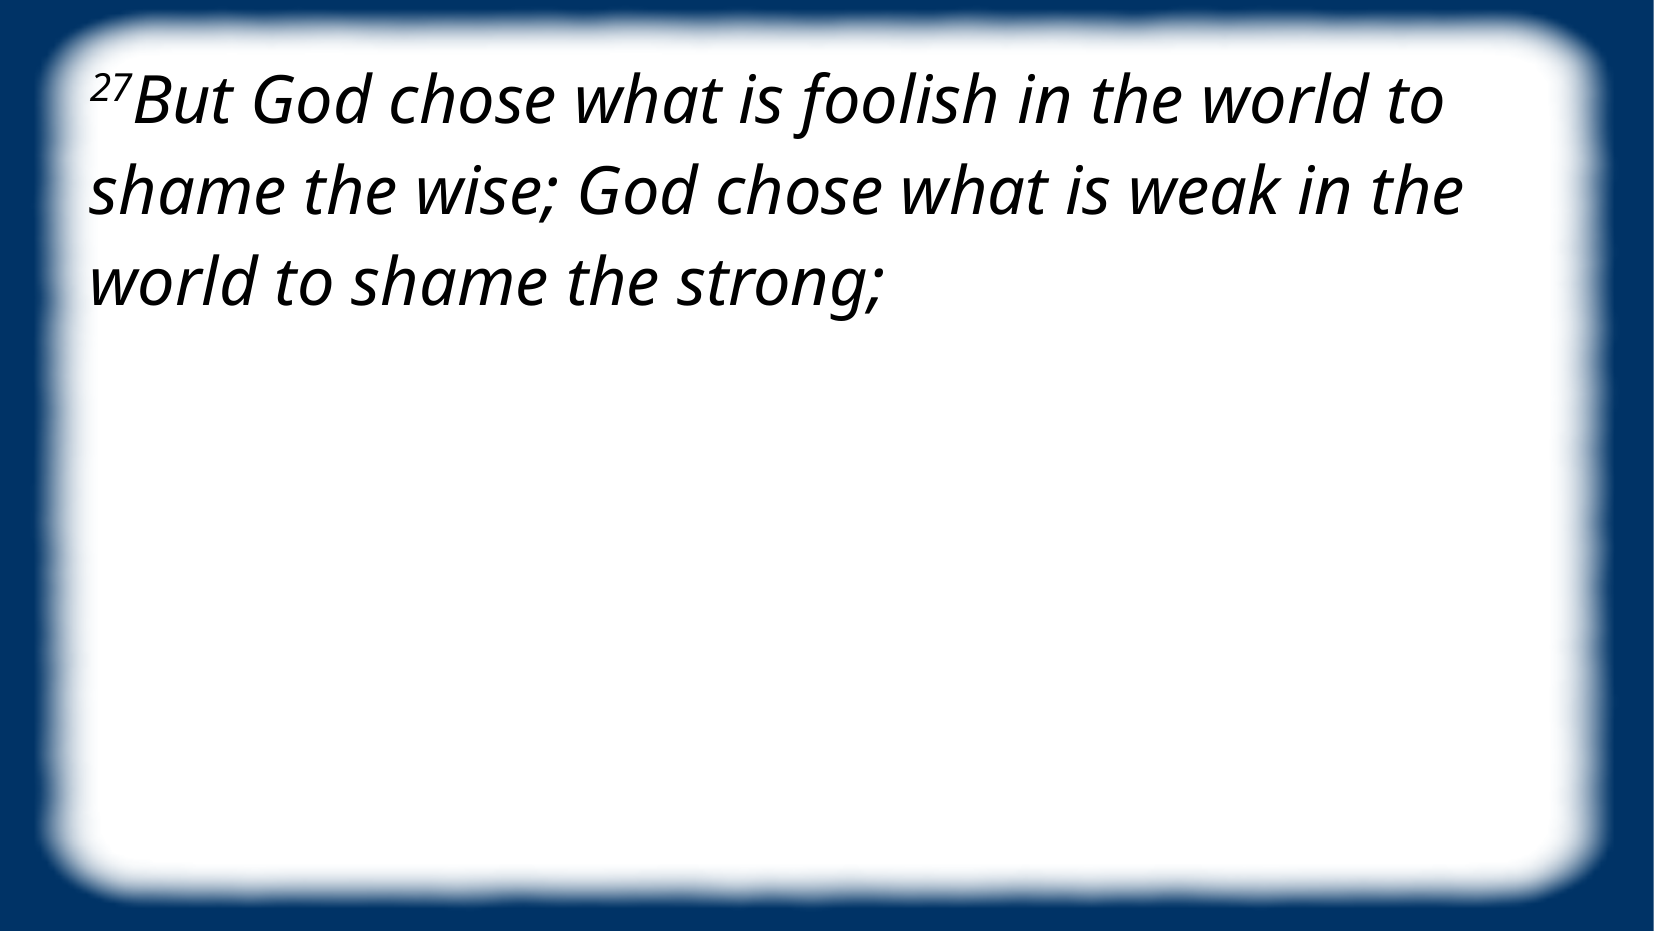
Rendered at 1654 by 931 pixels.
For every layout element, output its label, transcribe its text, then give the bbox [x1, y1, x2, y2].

picture [0, 0, 1654, 931]
text_box 27But God chose what is foolish in the world to shame the wise; God chose what is weak in the world to shame the strong; [75, 45, 1561, 327]
